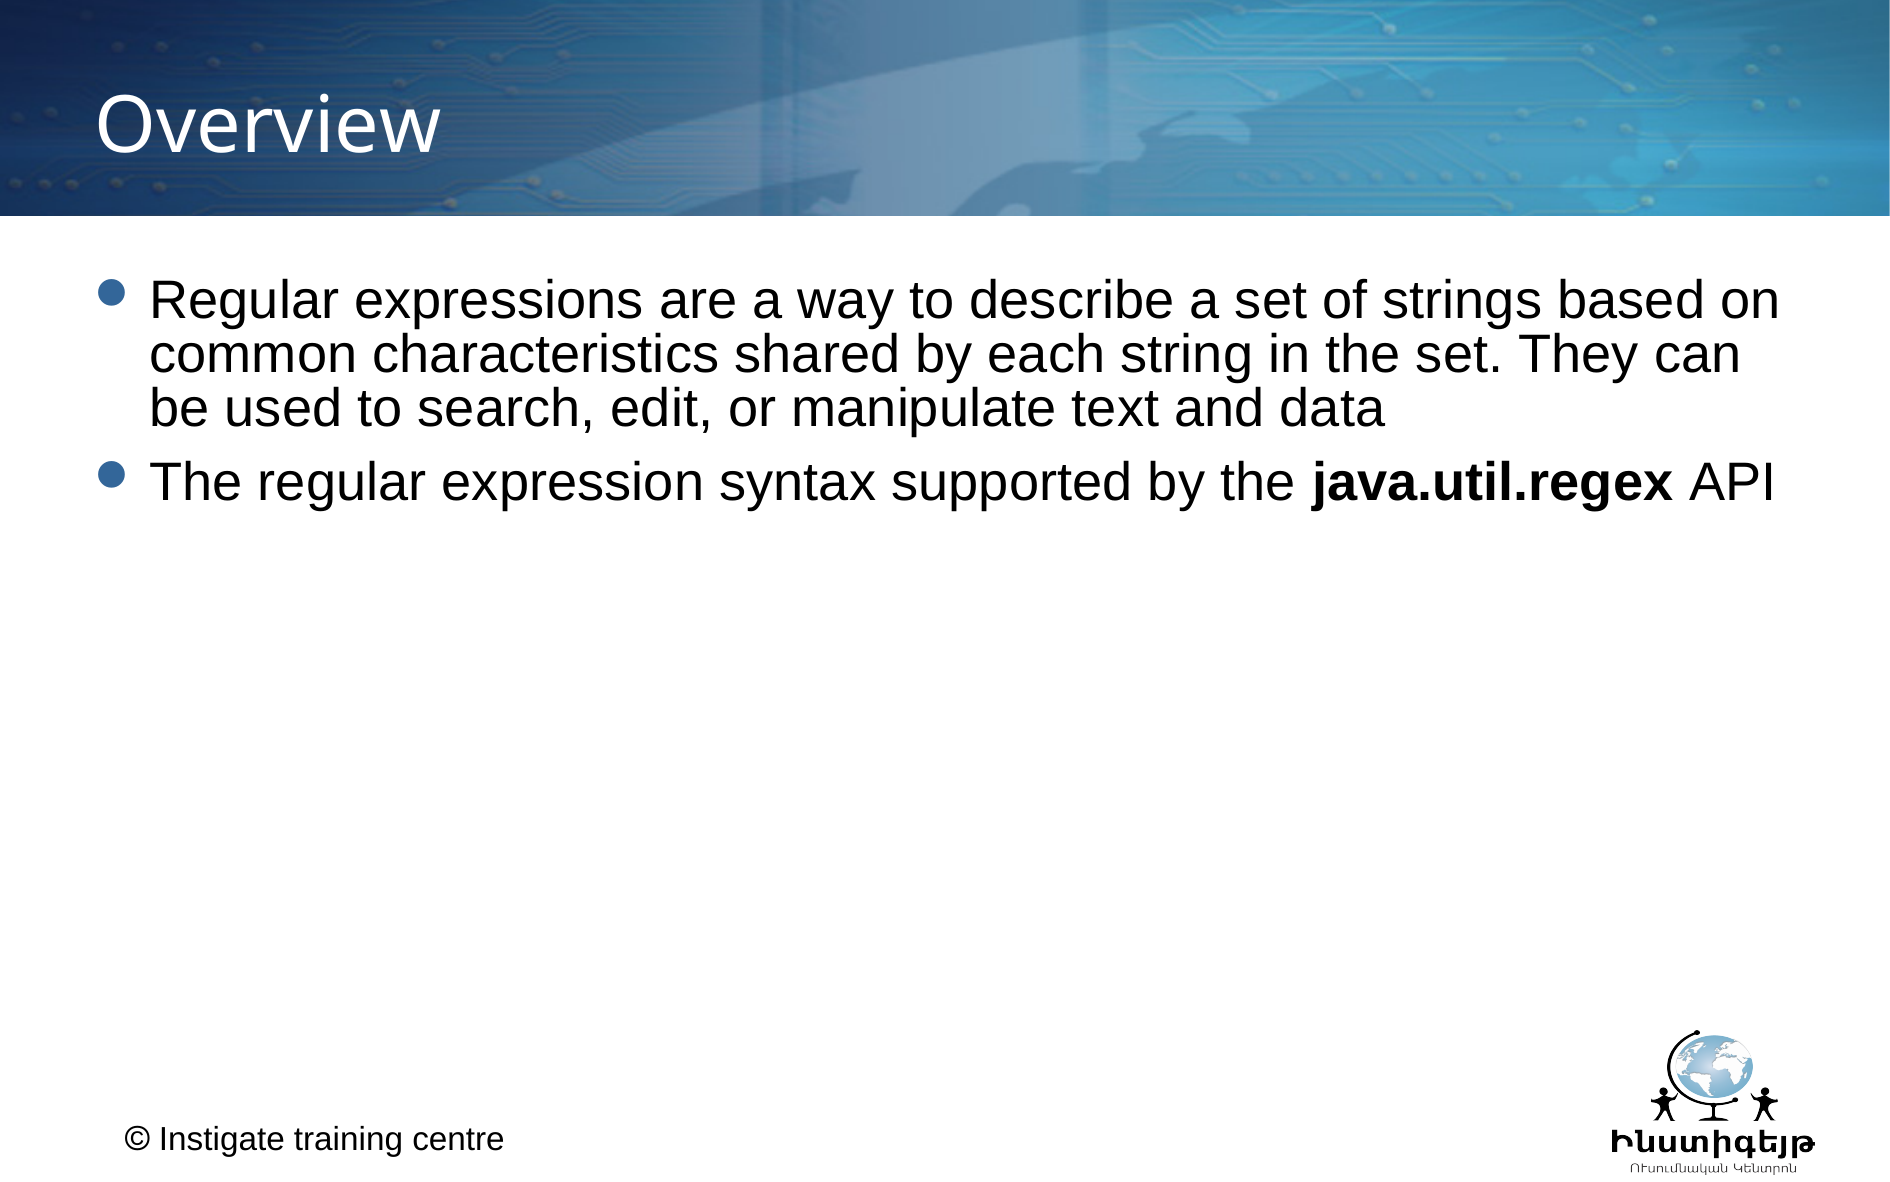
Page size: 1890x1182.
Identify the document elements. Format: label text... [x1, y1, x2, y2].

list Regular expressions are a way to describe a set of strings based on common characteristics shared by each string in the set. They can be used to search, edit, or manipulate text and data The regular expression syntax supported by the java.util.regex API [94, 275, 1794, 298]
picture [1612, 1030, 1815, 1175]
title Overview [94, 47, 1793, 51]
picture [0, 0, 1890, 216]
